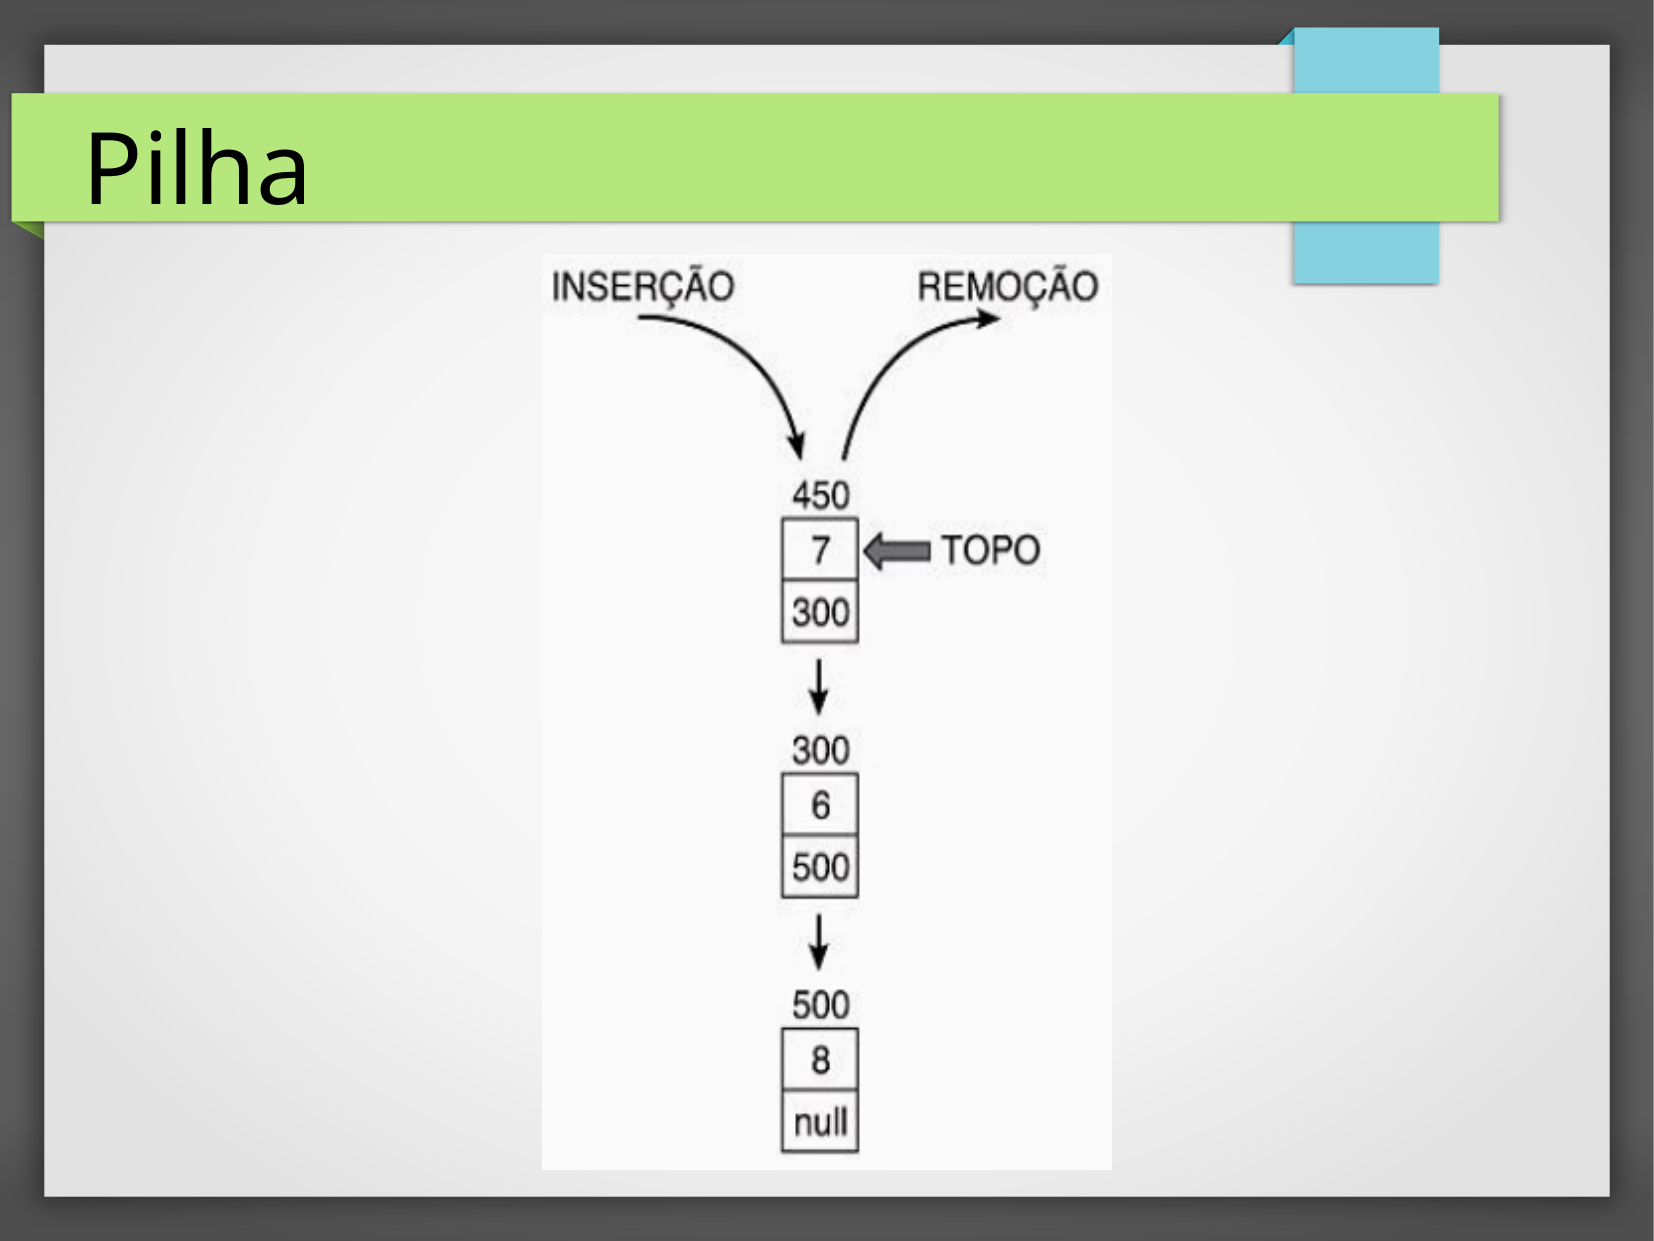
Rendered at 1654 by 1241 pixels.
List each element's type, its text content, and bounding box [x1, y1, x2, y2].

picture [0, 0, 1654, 1241]
title Pilha [82, 94, 1264, 213]
